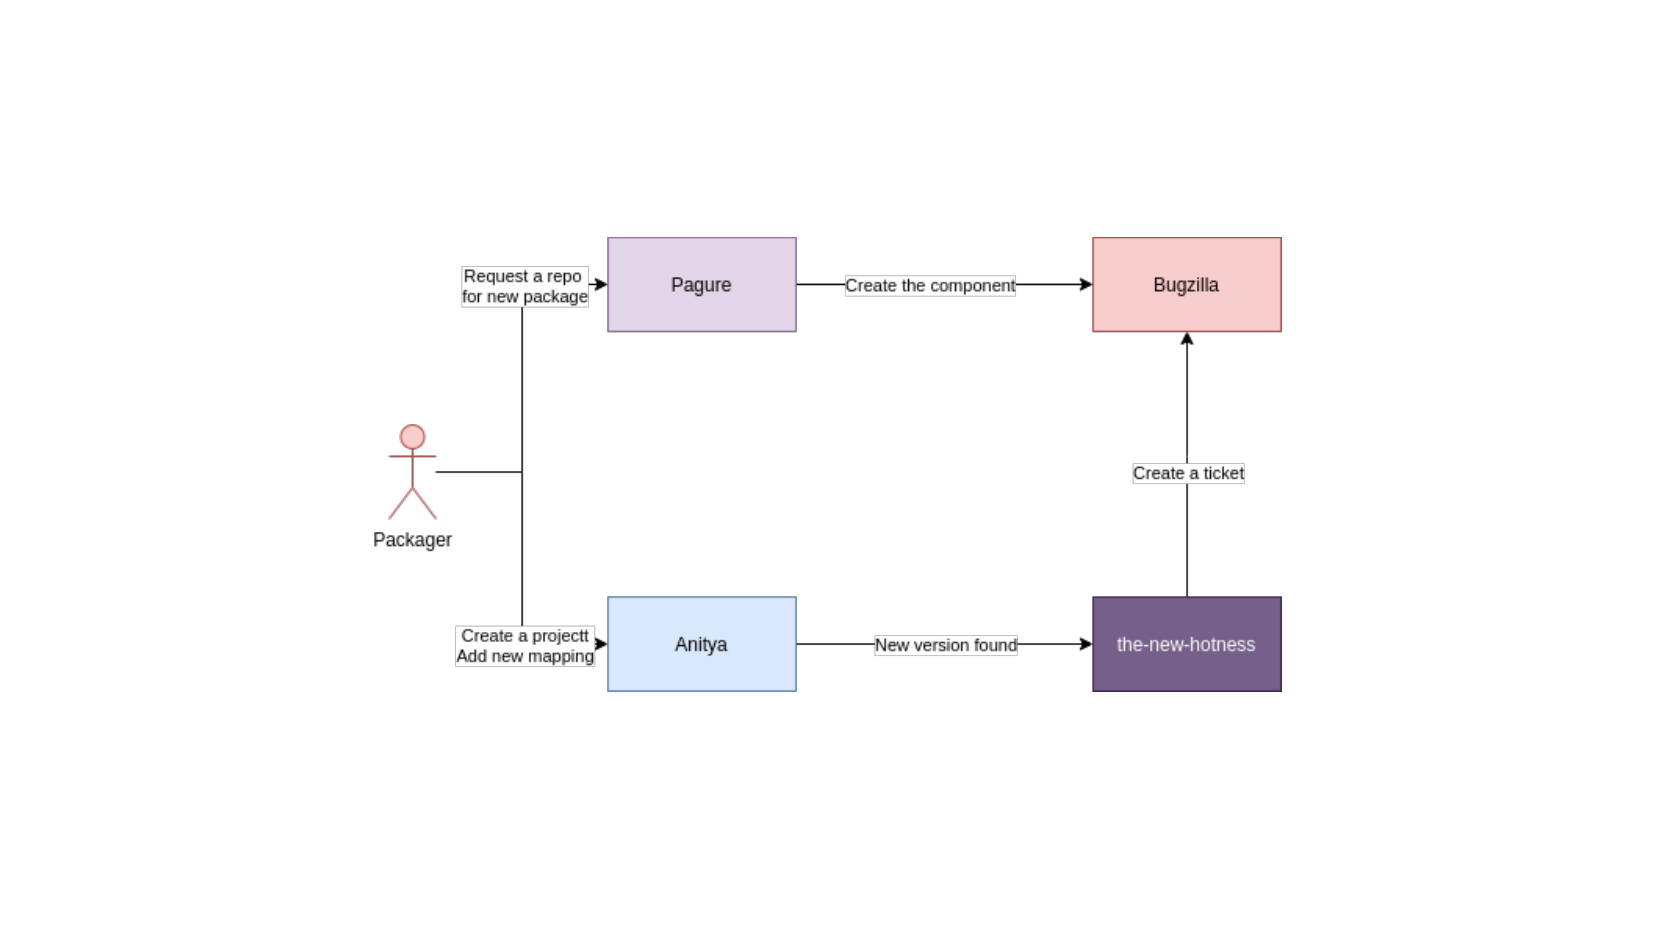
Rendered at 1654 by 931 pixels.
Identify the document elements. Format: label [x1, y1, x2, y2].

picture [373, 237, 1282, 692]
